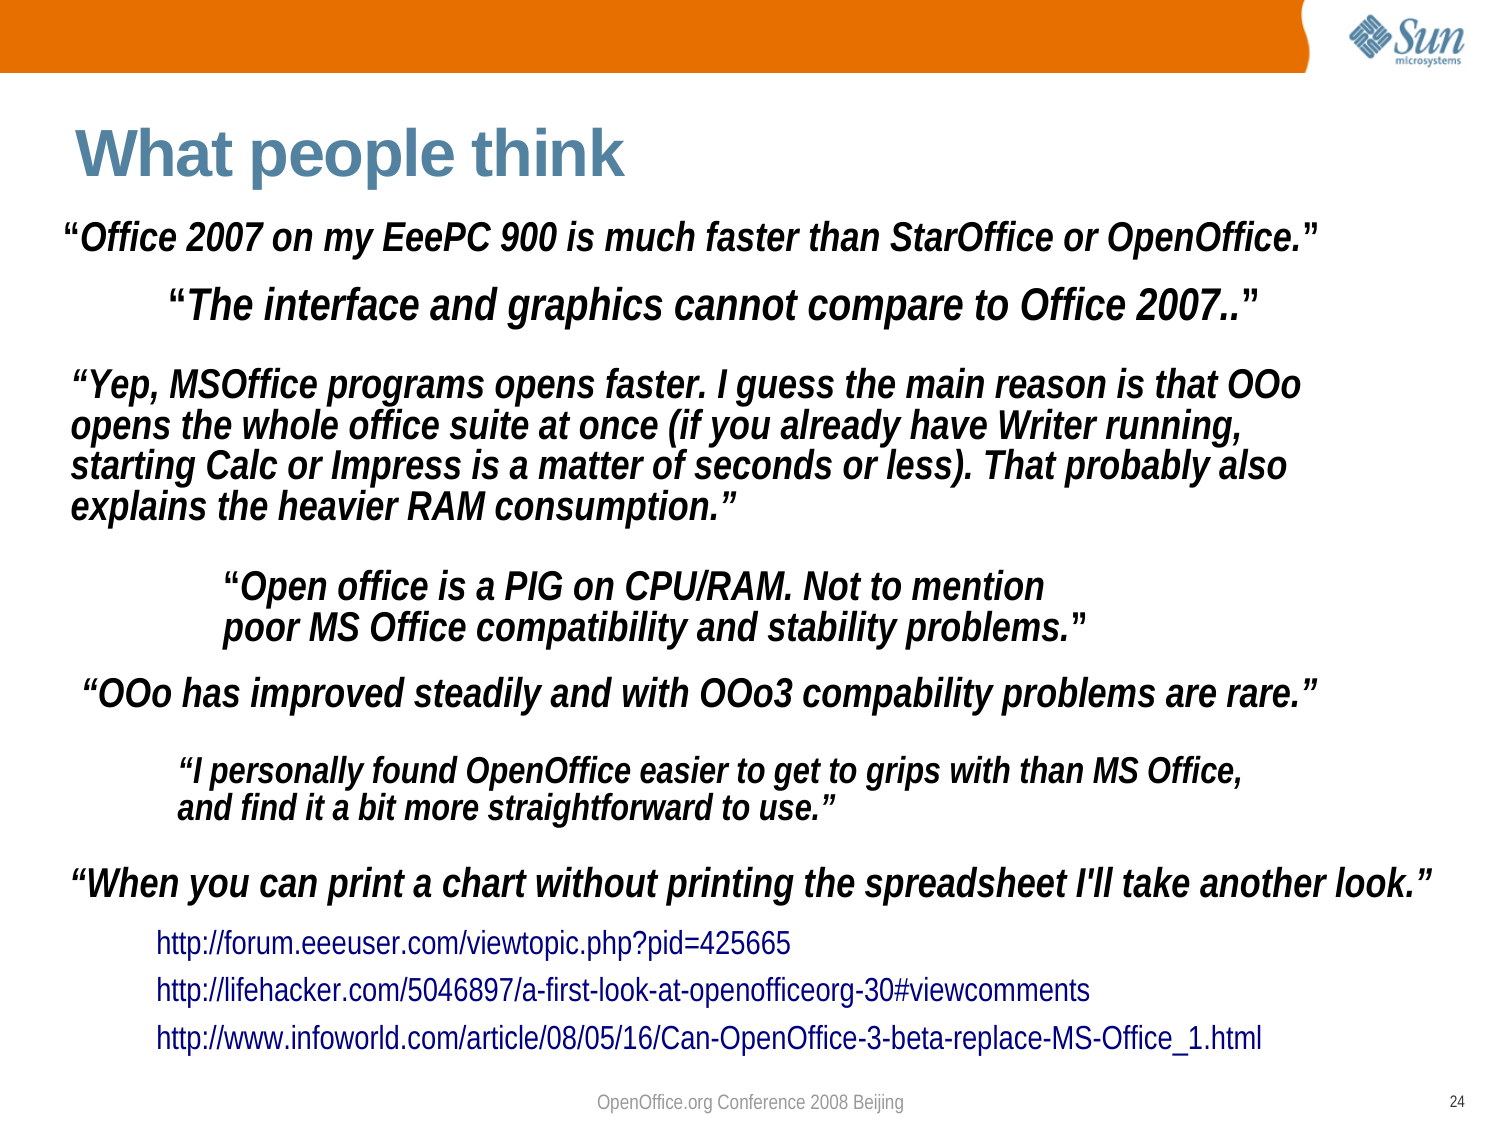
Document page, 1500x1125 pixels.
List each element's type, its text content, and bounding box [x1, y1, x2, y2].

text_box “The interface and graphics cannot compare to Office 2007..” [167, 285, 1298, 338]
text_box “I personally found OpenOffice easier to get to grips with than MS Office, and find it a bit more straightforward to use.” [177, 754, 1282, 835]
text_box http://forum.eeeuser.com/viewtopic.php?pid=425665 http://lifehacker.com/5046897/a-first-look-at-openofficeorg-30#viewcomments http://www.infoworld.com/article/08/05/16/Can-OpenOffice-3-beta-replace-MS-Office_1.html [156, 928, 1444, 1125]
text_box “When you can print a chart without printing the spreadsheet I'll take another look.” [69, 864, 1434, 912]
text_box “OOo has improved steadily and with OOo3 compability problems are rare.” [80, 675, 1342, 723]
text_box What people think [75, 123, 1265, 198]
text_box “Yep, MSOffice programs opens faster. I guess the main reason is that OOo opens the whole office suite at once (if you already have Writer running, starting Calc or Impress is a matter of seconds or less). That probably also explains the heavier RAM consumption.” [70, 366, 1338, 535]
text_box “Open office is a PIG on CPU/RAM. Not to mention poor MS Office compatibility and stability problems.” [223, 568, 1132, 656]
picture [0, 0, 1500, 73]
text_box “Office 2007 on my EeePC 900 is much faster than StarOffice or OpenOffice.” [62, 218, 1338, 267]
